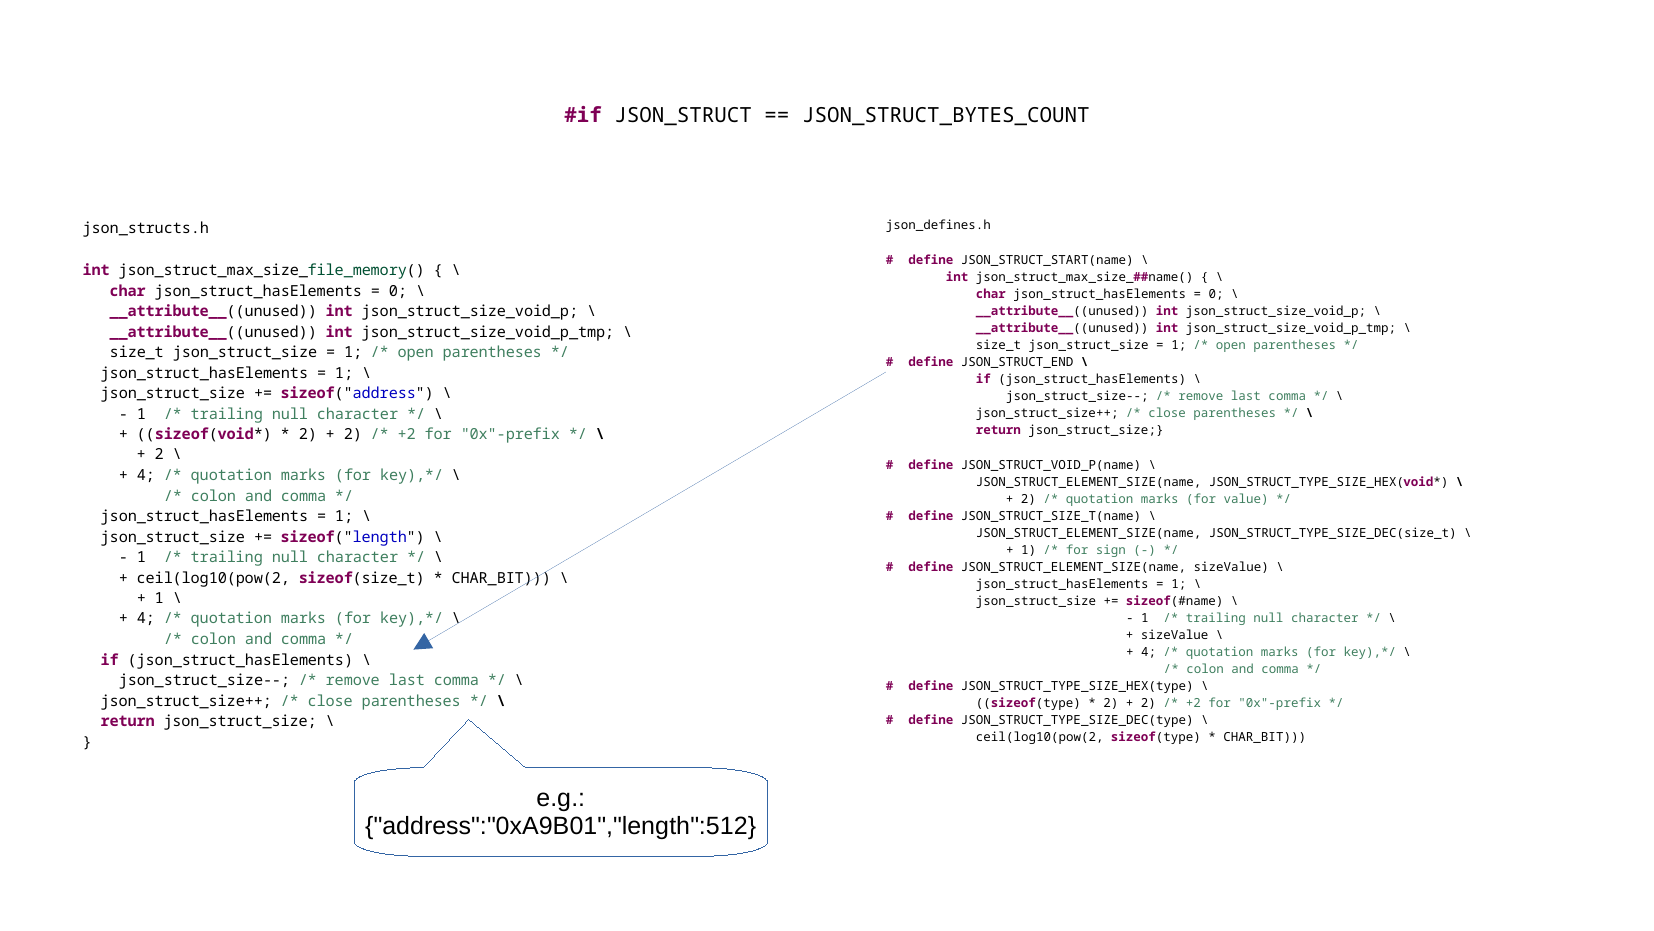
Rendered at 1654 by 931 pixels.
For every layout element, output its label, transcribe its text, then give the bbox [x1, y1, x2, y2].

list json_defines.h # define JSON_STRUCT_START(name) \ int json_struct_max_size_##name() { \ char json_struct_hasElements = 0; \ __attribute__((unused)) int json_struct_size_void_p; \ __attribute__((unused)) int json_struct_size_void_p_tmp; \ size_t json_struct_size = 1; /* open parentheses */ # define JSON_STRUCT_END \ if (json_struct_hasElements) \ json_struct_size--; /* remove last comma */ \ json_struct_size++; /* close parentheses */ \ return json_struct_size;} # define JSON_STRUCT_VOID_P(name) \ JSON_STRUCT_ELEMENT_SIZE(name, JSON_STRUCT_TYPE_SIZE_HEX(void*) \ + 2) /* quotation marks (for value) */ # define JSON_STRUCT_SIZE_T(name) \ JSON_STRUCT_ELEMENT_SIZE(name, JSON_STRUCT_TYPE_SIZE_DEC(size_t) \ + 1) /* for sign (-) */ # define JSON_STRUCT_ELEMENT_SIZE(name, sizeValue) \ json_struct_hasElements = 1; \ json_struct_size += sizeof(#name) \ - 1 /* trailing null character */ \ + sizeValue \ + 4; /* quotation marks (for key),*/ \ /* colon and comma */ # define JSON_STRUCT_TYPE_SIZE_HEX(type) \ ((sizeof(type) * 2) + 2) /* +2 for "0x"-prefix */ # define JSON_STRUCT_TYPE_SIZE_DEC(type) \ ceil(log10(pow(2, sizeof(type) * CHAR_BIT))) [885, 216, 1571, 756]
text_box e.g.: {"address":"0xA9B01","length":512} [354, 719, 768, 857]
list json_structs.h int json_struct_max_size_file_memory() { \ char json_struct_hasElements = 0; \ __attribute__((unused)) int json_struct_size_void_p; \ __attribute__((unused)) int json_struct_size_void_p_tmp; \ size_t json_struct_size = 1; /* open parentheses */ json_struct_hasElements = 1; \ json_struct_size += sizeof("address") \ - 1 /* trailing null character */ \ + ((sizeof(void*) * 2) + 2) /* +2 for "0x"-prefix */ \ + 2 \ + 4; /* quotation marks (for key),*/ \ /* colon and comma */ json_struct_hasElements = 1; \ json_struct_size += sizeof("length") \ - 1 /* trailing null character */ \ + ceil(log10(pow(2, sizeof(size_t) * CHAR_BIT))) \ + 1 \ + 4; /* quotation marks (for key),*/ \ /* colon and comma */ if (json_struct_hasElements) \ json_struct_size--; /* remove last comma */ \ json_struct_size++; /* close parentheses */ \ return json_struct_size; \ } [82, 217, 827, 758]
title #if JSON_STRUCT == JSON_STRUCT_BYTES_COUNT [82, 37, 1571, 193]
